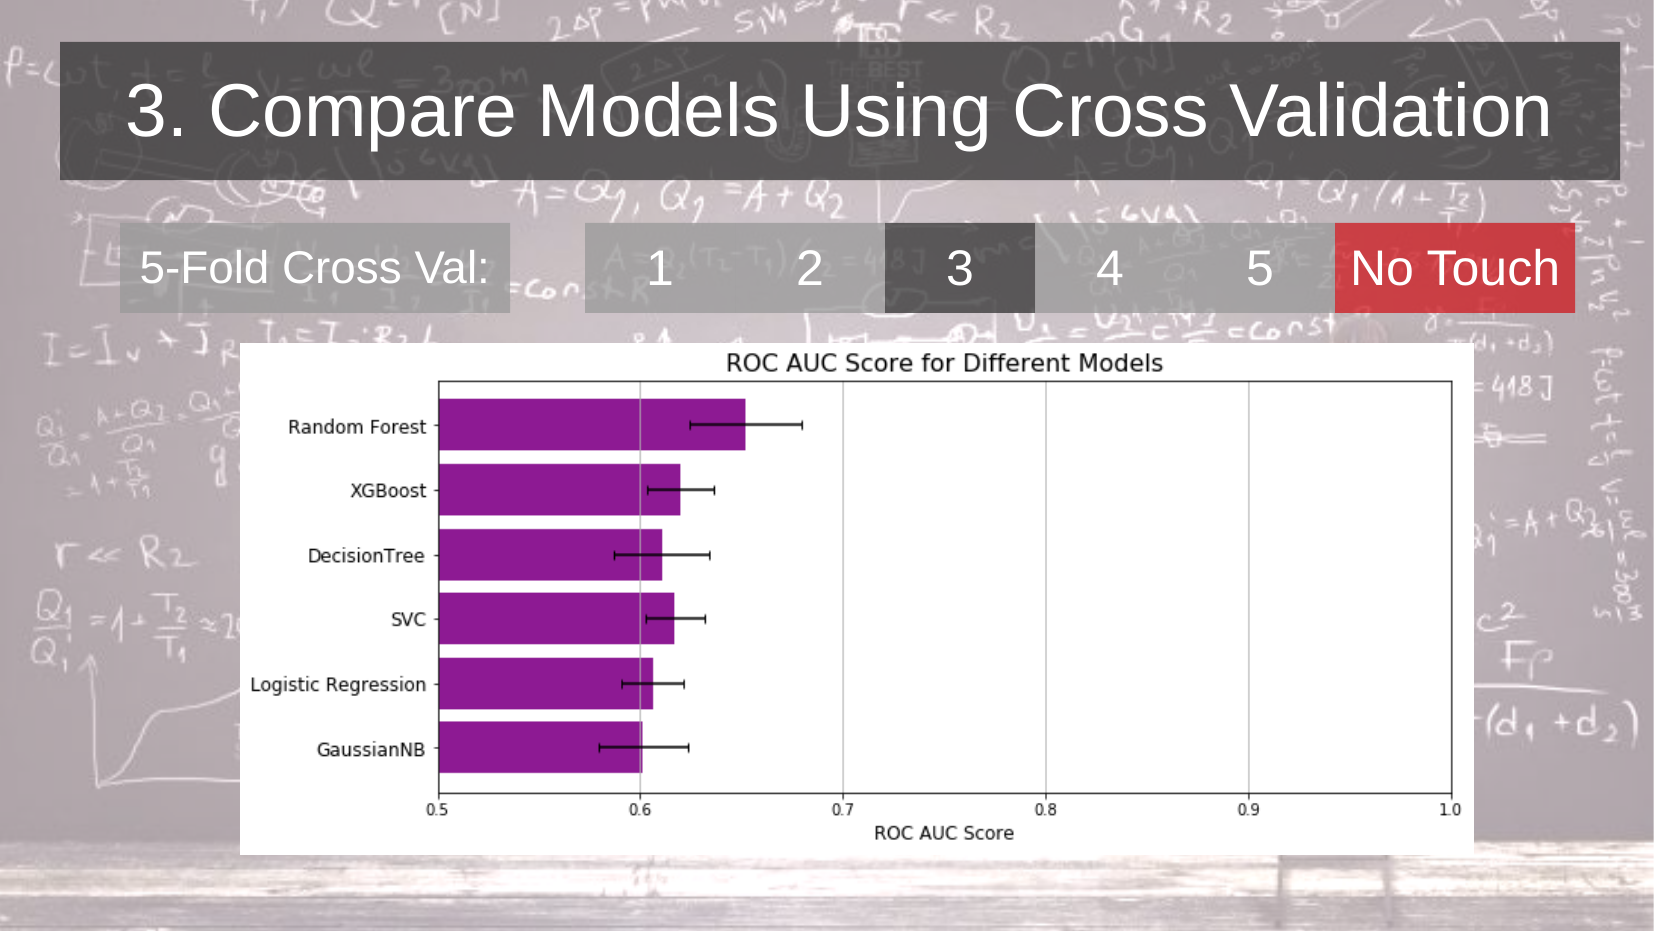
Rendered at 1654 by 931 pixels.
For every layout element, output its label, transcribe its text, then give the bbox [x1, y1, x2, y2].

title 2 [735, 222, 885, 313]
text_box [0, 0, 1654, 931]
title 4 [1035, 222, 1185, 313]
title 3. Compare Models Using Cross Validation [60, 41, 1621, 181]
title 5 [1185, 222, 1335, 313]
picture [240, 343, 1474, 856]
title No Touch [1335, 222, 1576, 313]
title 5-Fold Cross Val: [120, 222, 511, 313]
title 3 [885, 222, 1035, 313]
title 1 [585, 222, 735, 313]
